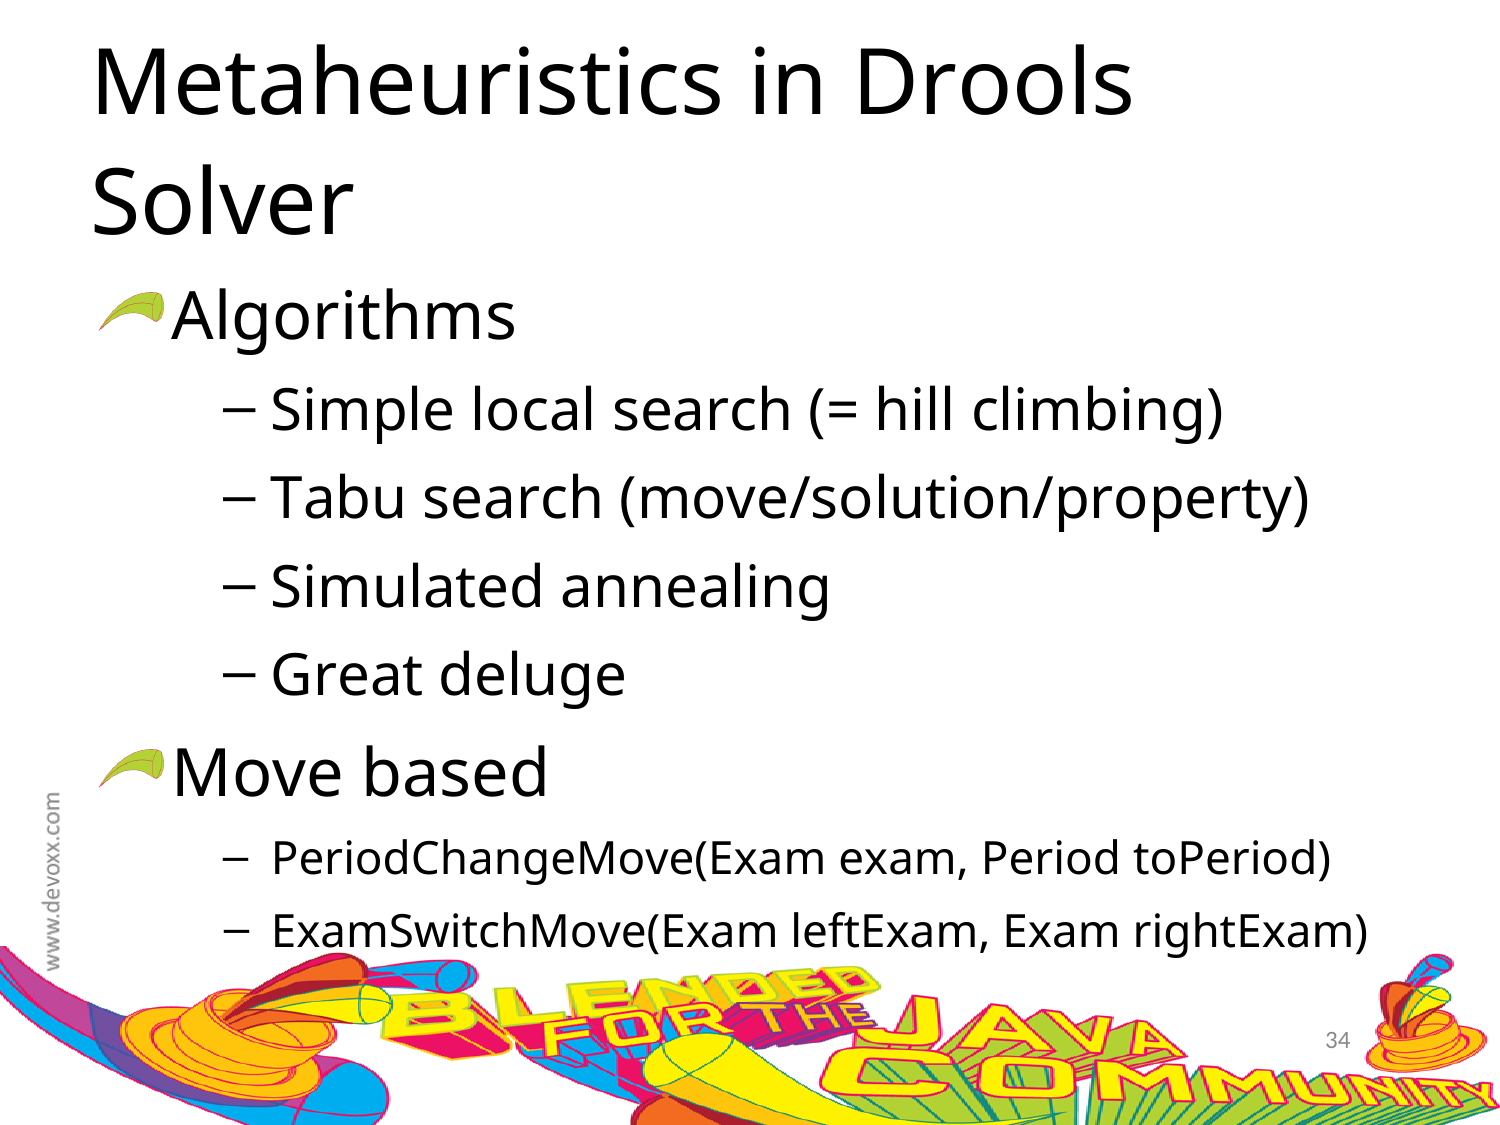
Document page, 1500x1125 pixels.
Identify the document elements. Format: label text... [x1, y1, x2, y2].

picture [0, 757, 1500, 1125]
title Metaheuristics in Drools Solver [75, 45, 1426, 233]
list Algorithms Simple local search (= hill climbing) Tabu search (move/solution/property) Simulated annealing Great deluge Move based PeriodChangeMove(Exam exam, Period toPeriod) ExamSwitchMove(Exam leftExam, Exam rightExam) [75, 262, 1426, 944]
